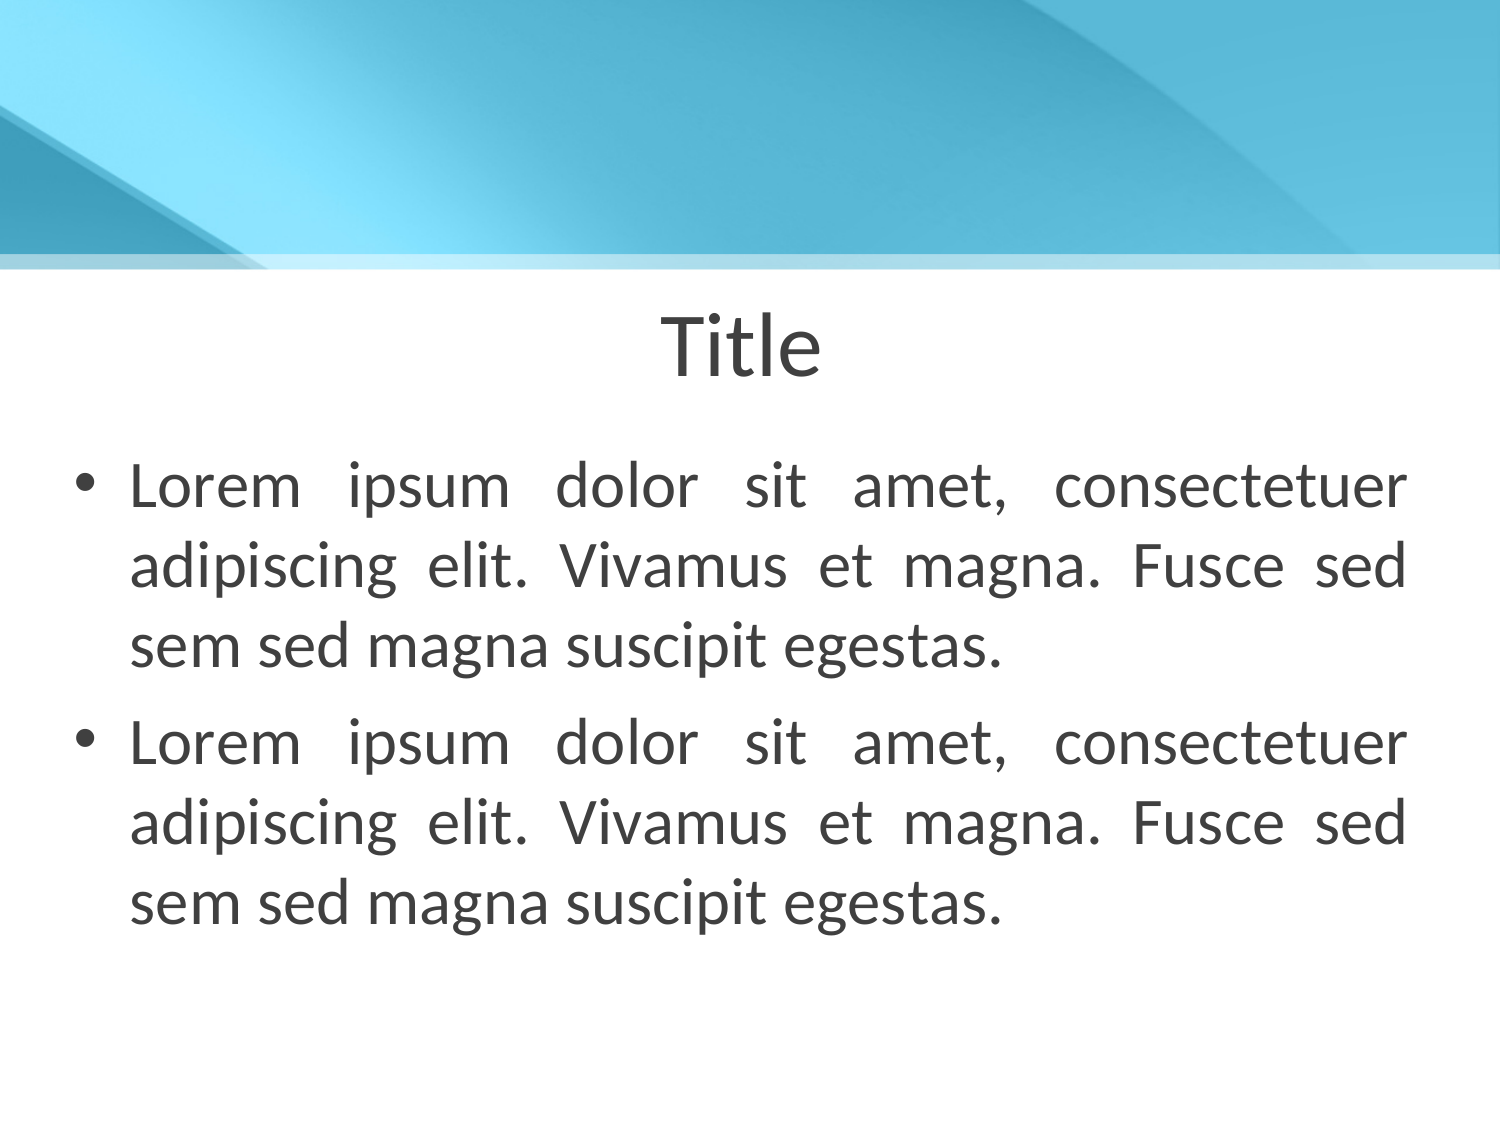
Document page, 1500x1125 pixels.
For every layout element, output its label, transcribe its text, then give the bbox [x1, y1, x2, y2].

picture [0, 0, 1500, 1125]
list Lorem ipsum dolor sit amet, consectetuer adipiscing elit. Vivamus et magna. Fusce sed sem sed magna suscipit egestas. Lorem ipsum dolor sit amet, consectetuer adipiscing elit. Vivamus et magna. Fusce sed sem sed magna suscipit egestas. [58, 433, 1426, 1079]
title Title [58, 246, 1426, 433]
